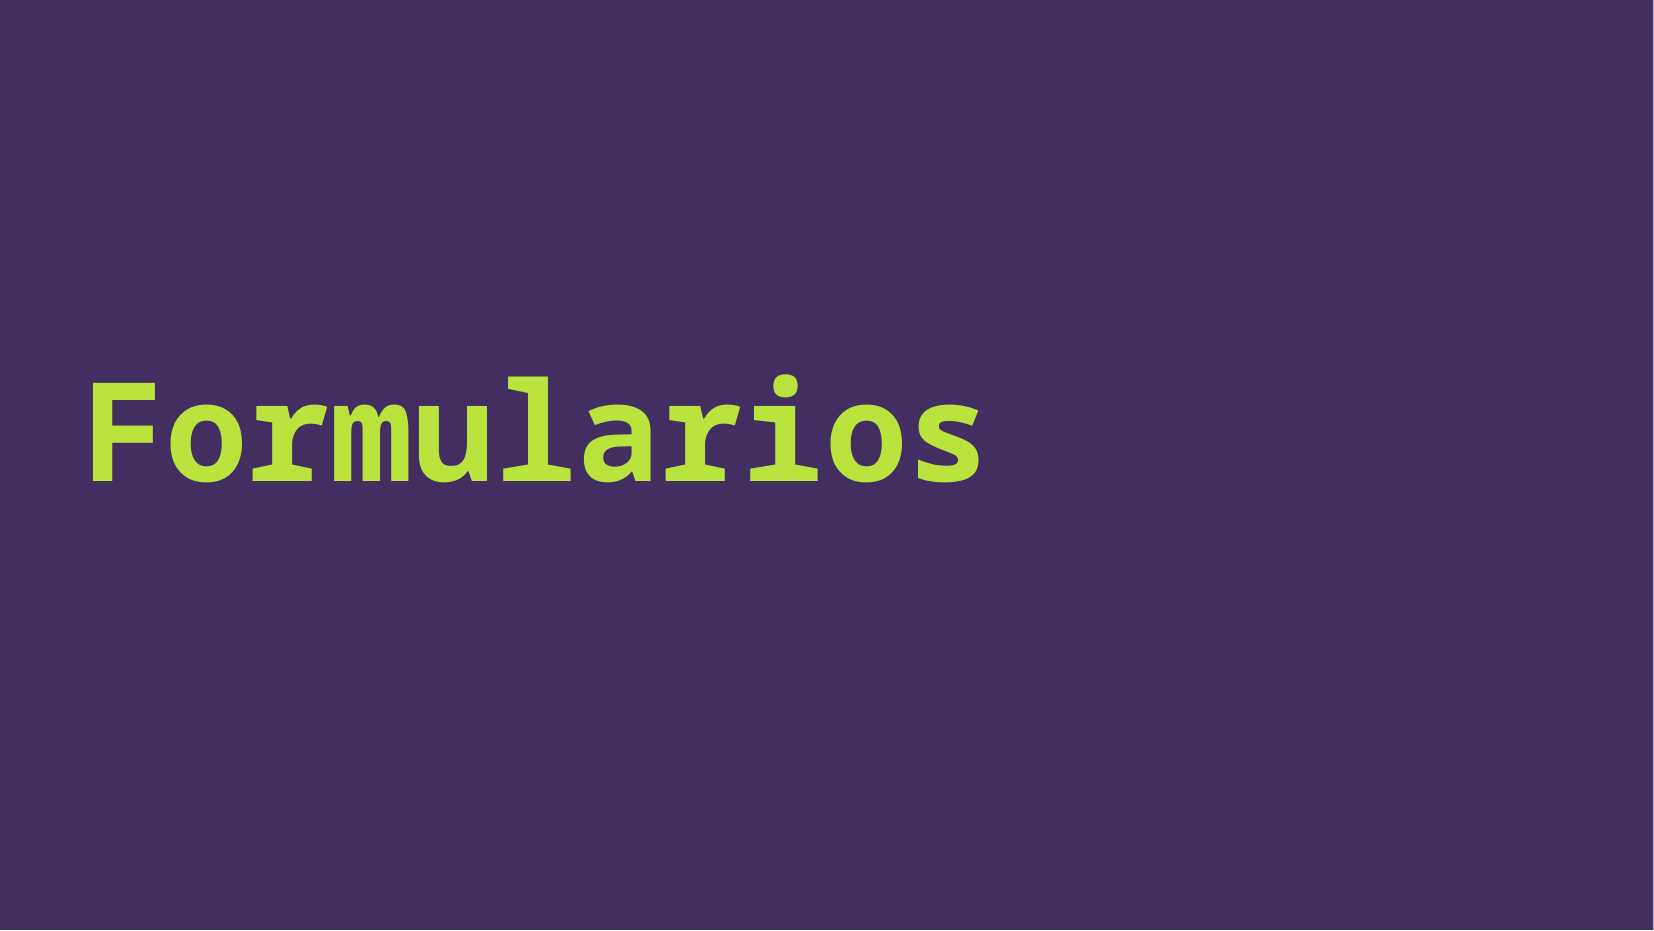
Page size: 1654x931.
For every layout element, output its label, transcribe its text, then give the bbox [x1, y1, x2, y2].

title Formularios [82, 236, 1571, 621]
